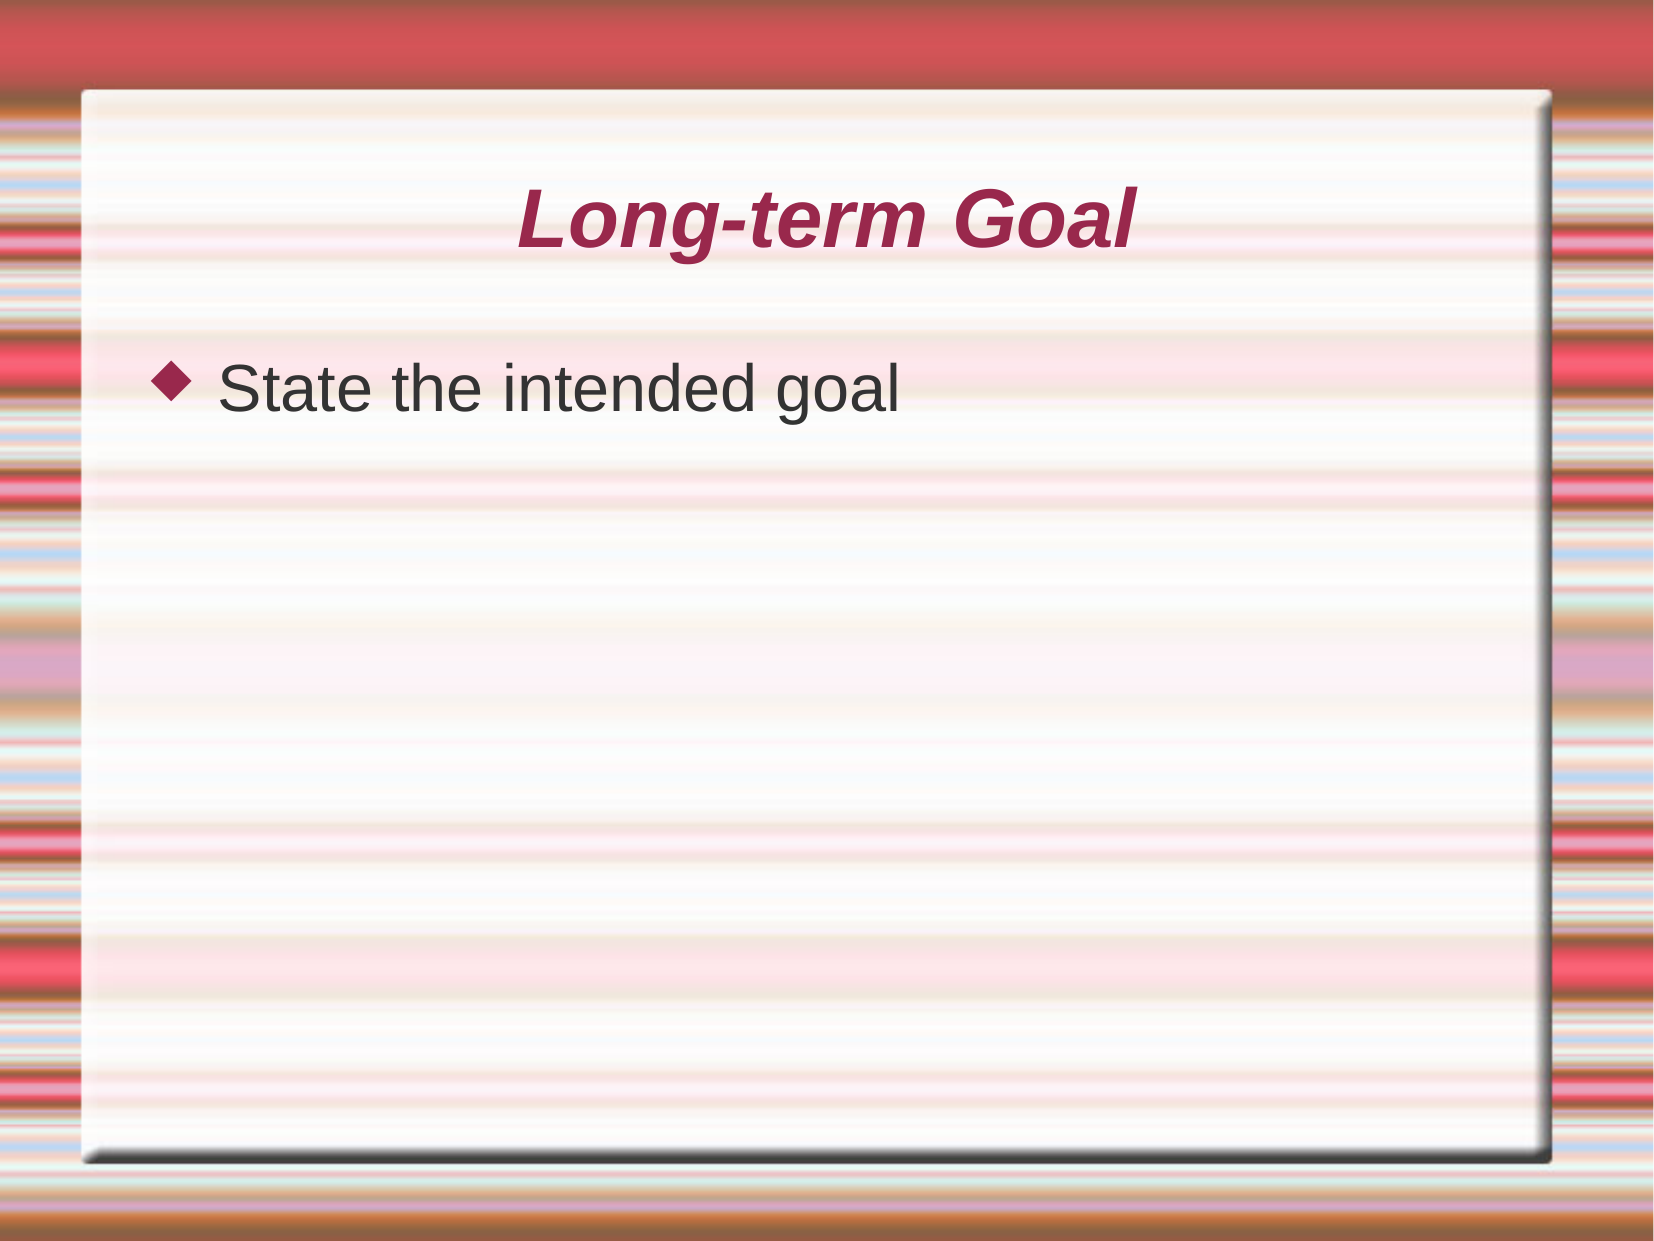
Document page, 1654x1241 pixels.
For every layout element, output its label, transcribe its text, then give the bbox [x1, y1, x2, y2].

list State the intended goal [134, 350, 1516, 1133]
picture [0, 0, 1654, 1241]
title Long-term Goal [121, 114, 1534, 322]
